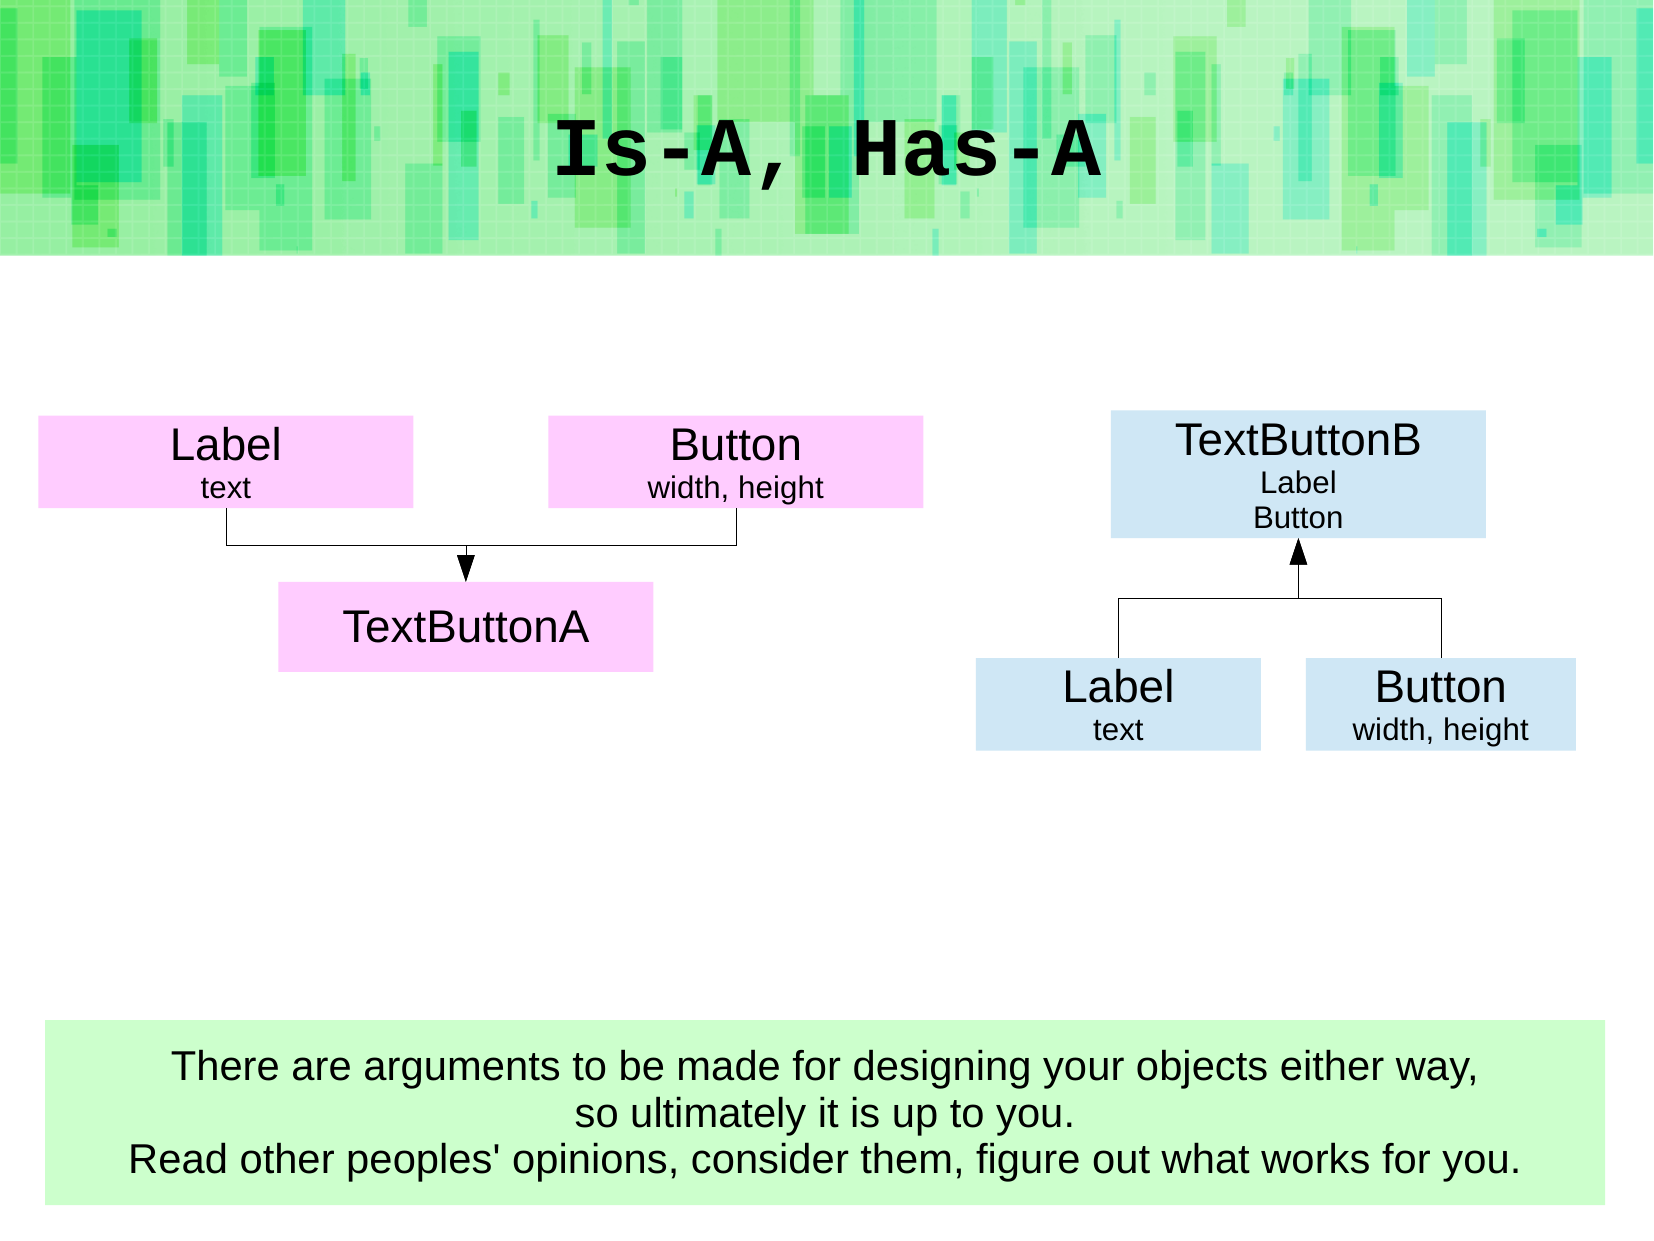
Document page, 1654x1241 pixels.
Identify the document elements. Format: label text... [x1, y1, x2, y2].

text_box Label text [38, 415, 414, 509]
text_box Button width, height [548, 415, 924, 509]
title Is-A, Has-A [82, 49, 1571, 257]
text_box There are arguments to be made for designing your objects either way, so ultimately it is up to you. Read other peoples' opinions, consider them, figure out what works for you. [45, 1020, 1606, 1206]
picture [0, 0, 1654, 1241]
text_box TextButtonB Label Button [1110, 410, 1486, 539]
text_box Label text [975, 658, 1261, 751]
text_box Button width, height [1305, 658, 1576, 751]
text_box TextButtonA [278, 581, 654, 672]
